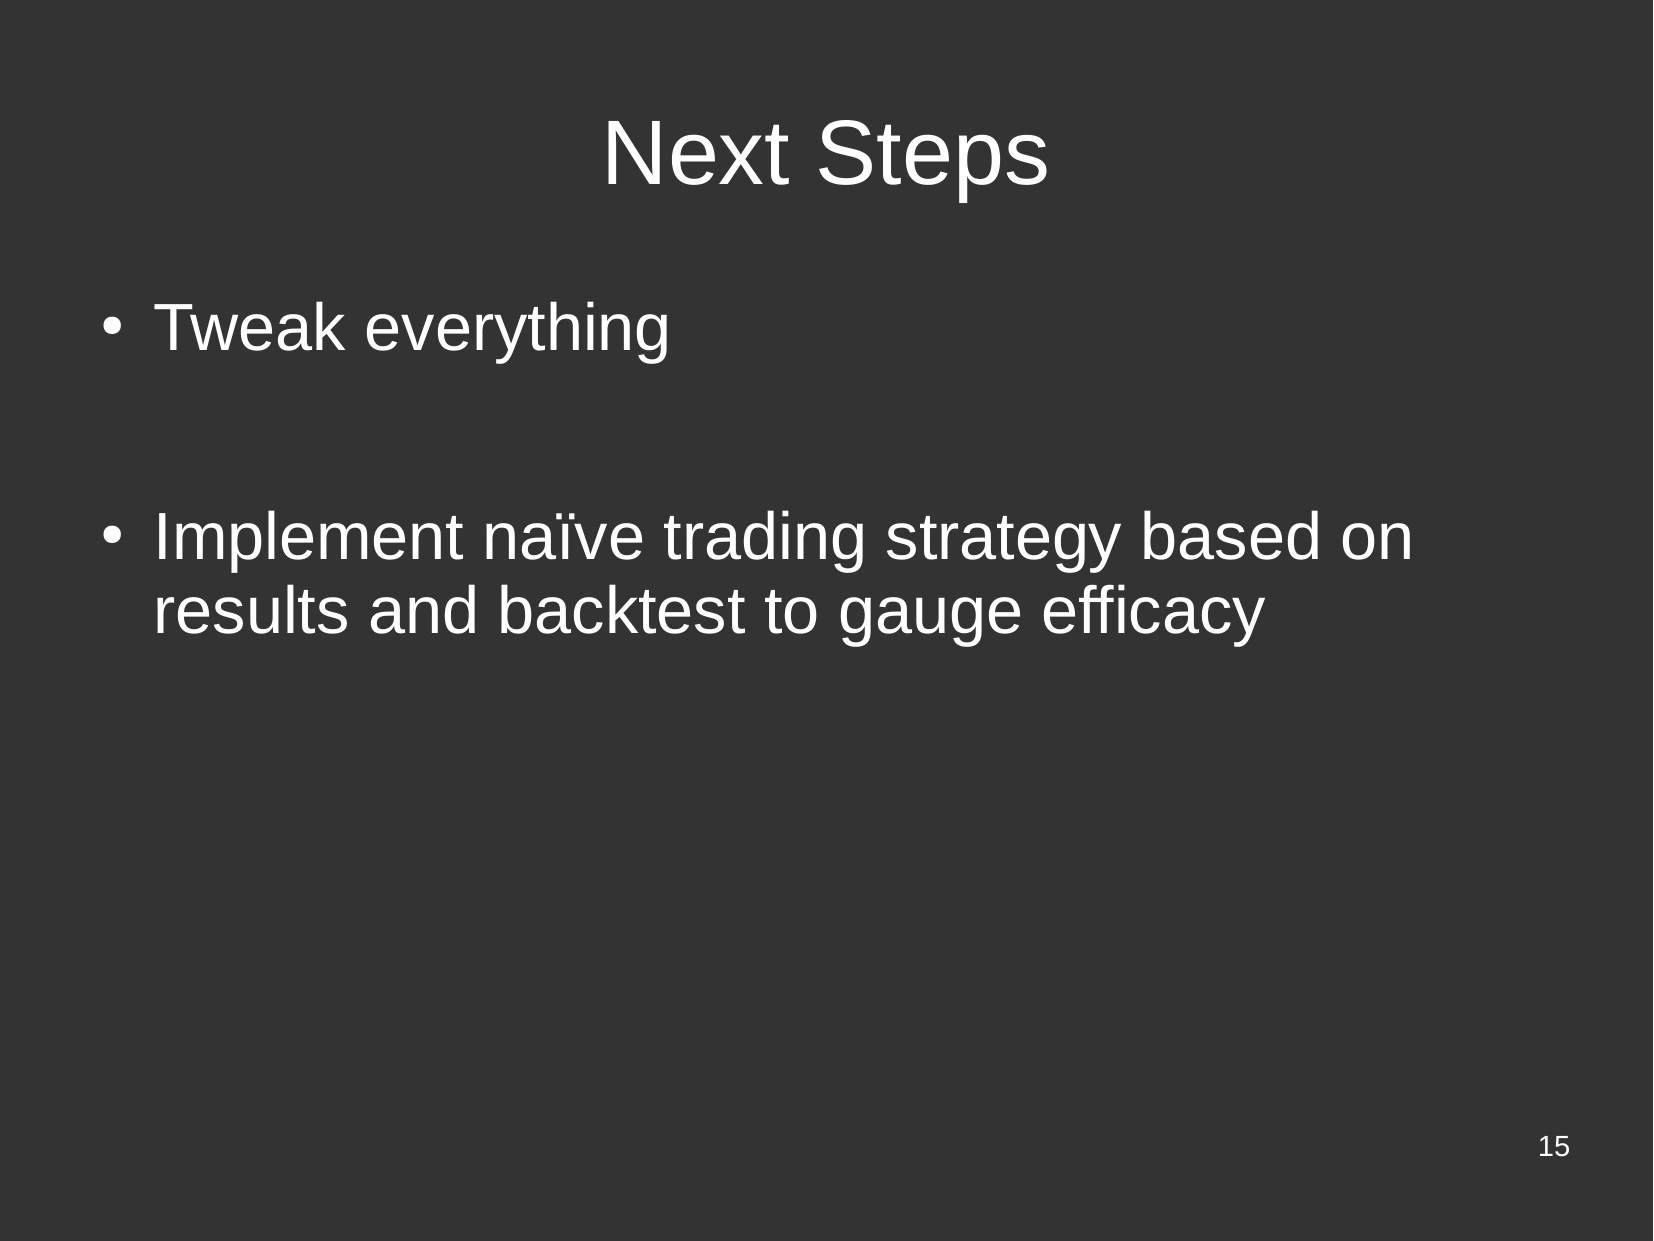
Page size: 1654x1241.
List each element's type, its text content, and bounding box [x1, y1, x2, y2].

title Next Steps [82, 49, 1571, 257]
list Tweak everything Implement naïve trading strategy based on results and backtest to gauge efficacy [82, 290, 1591, 1010]
